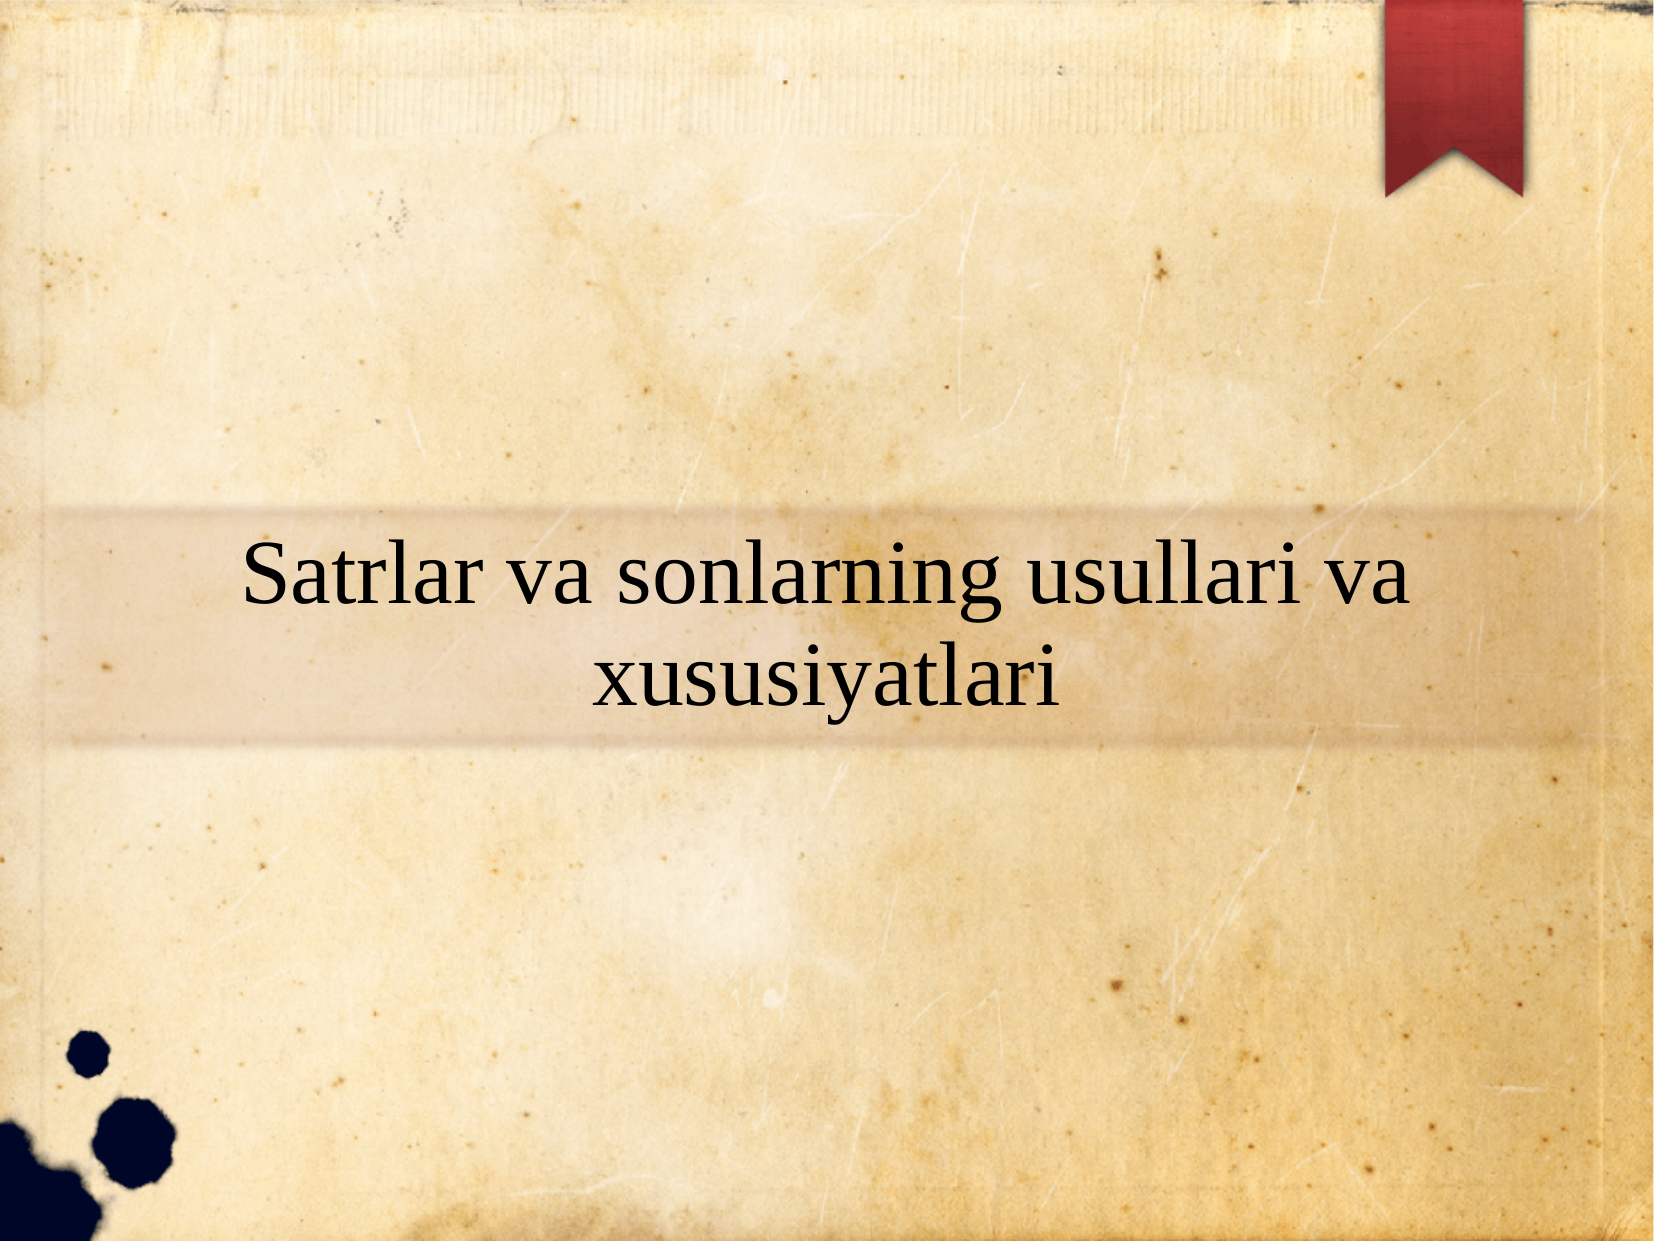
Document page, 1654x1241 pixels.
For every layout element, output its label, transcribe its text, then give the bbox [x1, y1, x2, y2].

picture [0, 0, 1654, 1241]
title Satrlar va sonlarning usullari va xususiyatlari [82, 519, 1571, 727]
